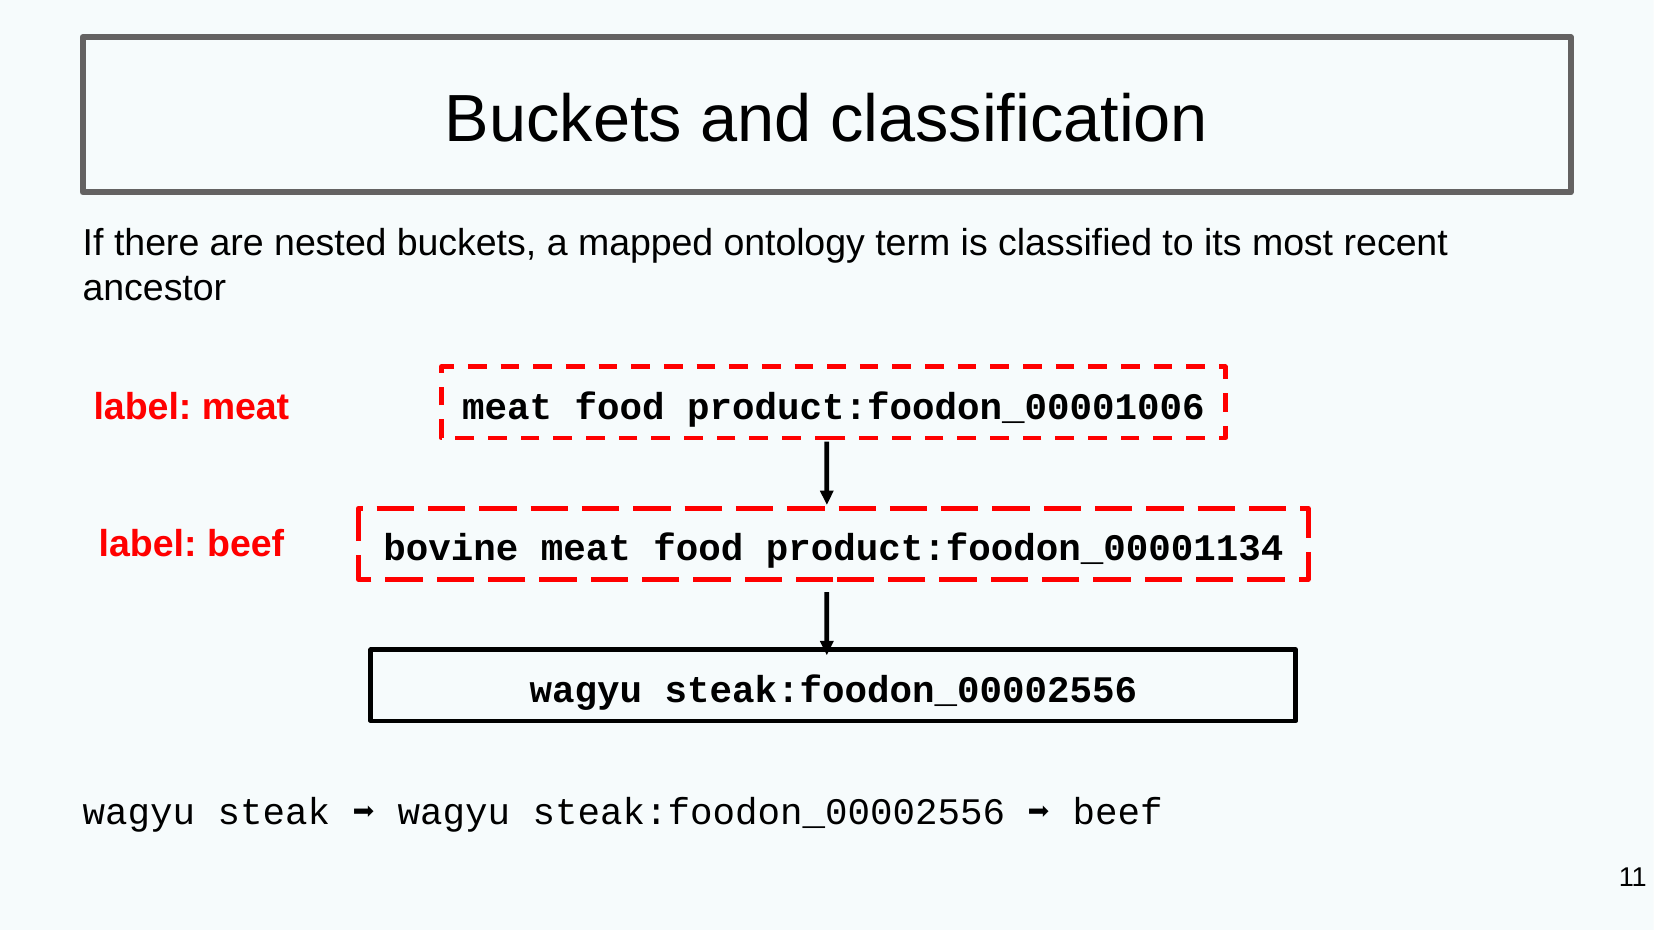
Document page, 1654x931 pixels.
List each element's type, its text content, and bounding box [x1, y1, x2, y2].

slide_number <number> [1547, 859, 1647, 931]
text_box meat food product:foodon_00001006 [558, 366, 1226, 438]
text_box label: meat [0, 366, 558, 438]
text_box label: beef [0, 504, 558, 576]
text_box bovine meat food product:foodon_00001134 [358, 508, 1309, 580]
text_box Buckets and classification [82, 37, 1571, 193]
text_box wagyu steak:foodon_00002556 [370, 649, 1296, 721]
text_box If there are nested buckets, a mapped ontology term is classified to its most recent ancestor wagyu steak ➡ wagyu steak:foodon_00002556 ➡ beef [82, 217, 1584, 757]
